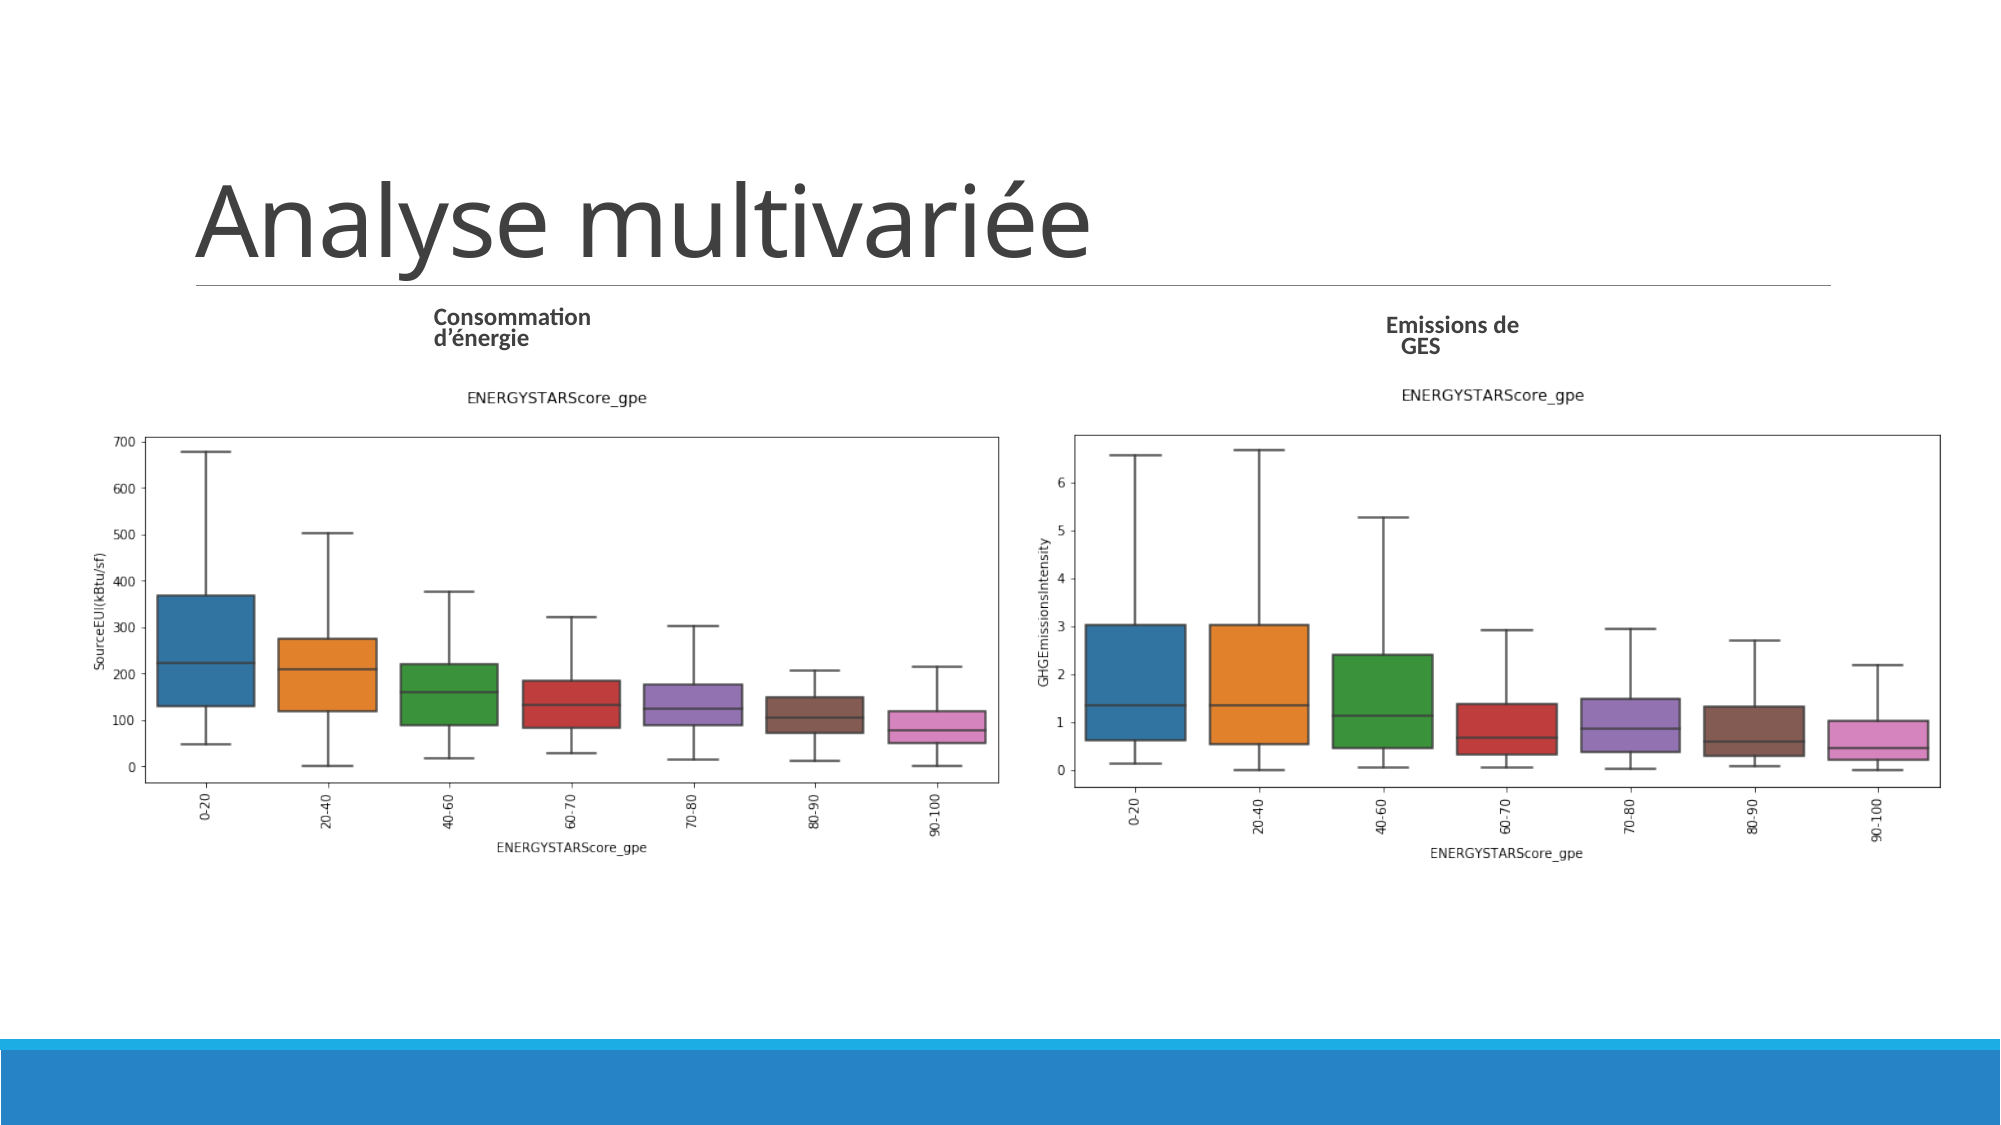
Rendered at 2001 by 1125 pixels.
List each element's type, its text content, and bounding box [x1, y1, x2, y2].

picture [85, 382, 1006, 864]
picture [1029, 379, 1949, 870]
title Analyse multivariée [180, 47, 1831, 286]
list Consommation d’énergie [433, 301, 619, 366]
text_box Emissions de GES [1371, 309, 1556, 375]
